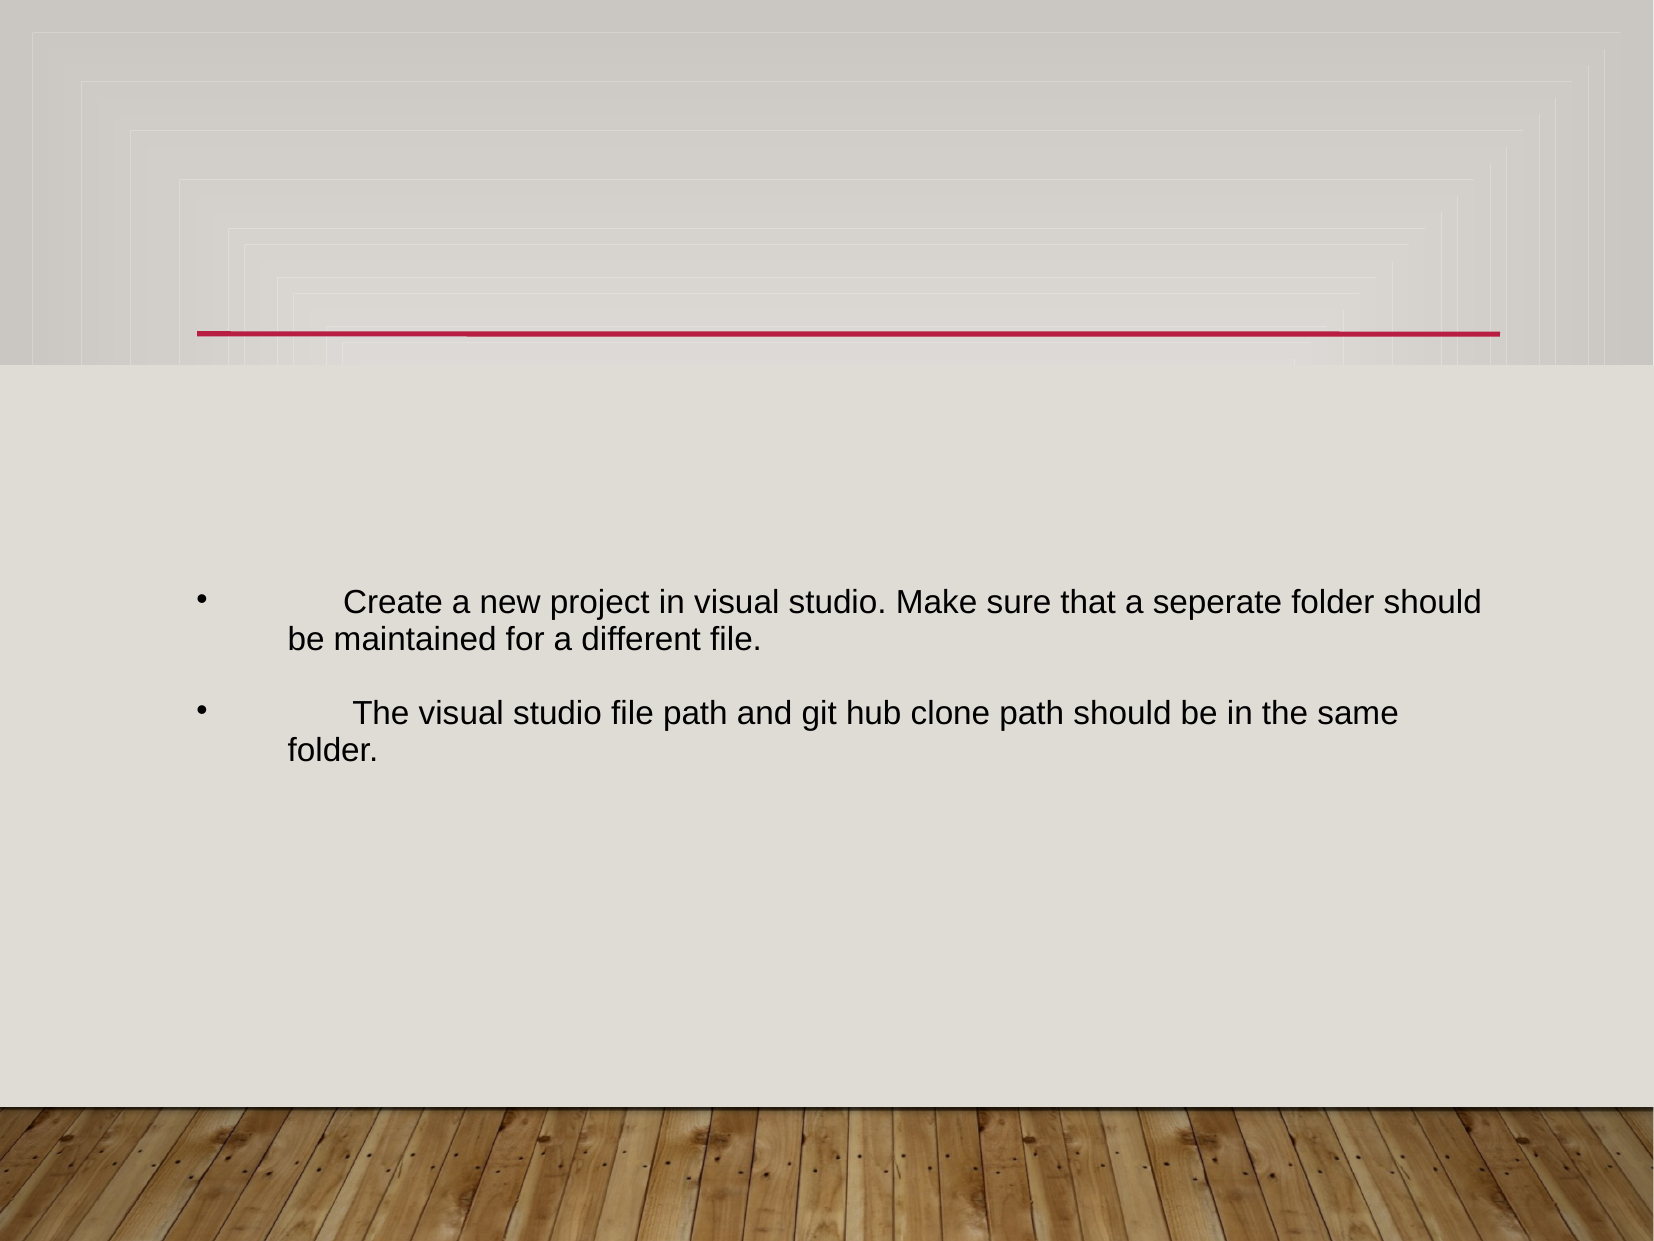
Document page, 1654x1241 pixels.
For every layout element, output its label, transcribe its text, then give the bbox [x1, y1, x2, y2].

picture [0, 1107, 1654, 1241]
subtitle Create a new project in visual studio. Make sure that a seperate folder should be maintained for a different file. The visual studio file path and git hub clone path should be in the same folder. [196, 364, 1499, 988]
